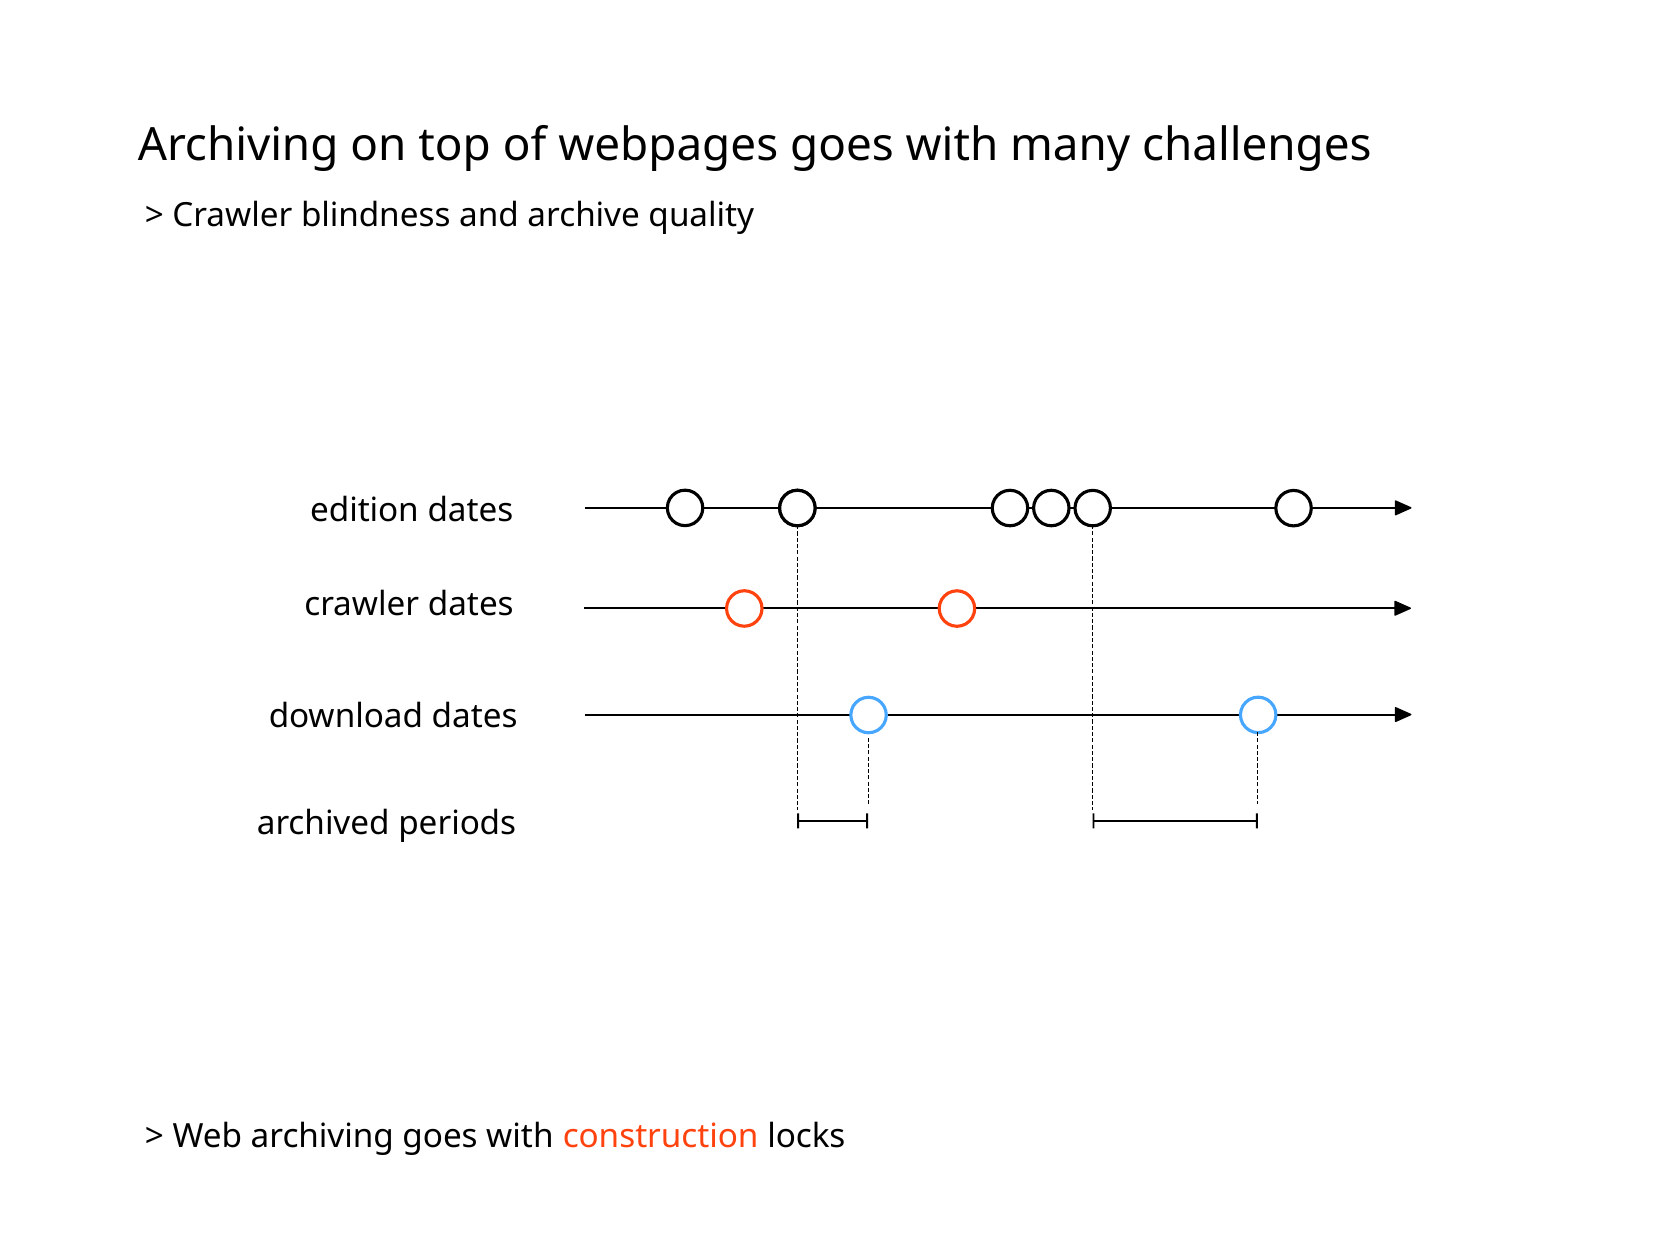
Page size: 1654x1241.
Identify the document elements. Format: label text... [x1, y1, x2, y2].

text_box > Web archiving goes with construction locks [130, 1104, 851, 1159]
text_box [1074, 490, 1111, 526]
text_box [1240, 697, 1276, 733]
text_box [726, 590, 763, 627]
text_box > Crawler blindness and archive quality [130, 183, 774, 238]
text_box [667, 490, 703, 526]
text_box crawler dates [289, 572, 527, 628]
text_box edition dates [295, 478, 524, 533]
text_box [779, 490, 816, 526]
text_box [1275, 490, 1312, 526]
text_box [1033, 490, 1070, 526]
text_box download dates [253, 685, 531, 740]
text_box Archiving on top of webpages goes with many challenges [123, 118, 1462, 233]
text_box [850, 697, 887, 733]
text_box [992, 490, 1028, 526]
text_box [939, 590, 975, 627]
text_box archived periods [242, 791, 528, 846]
